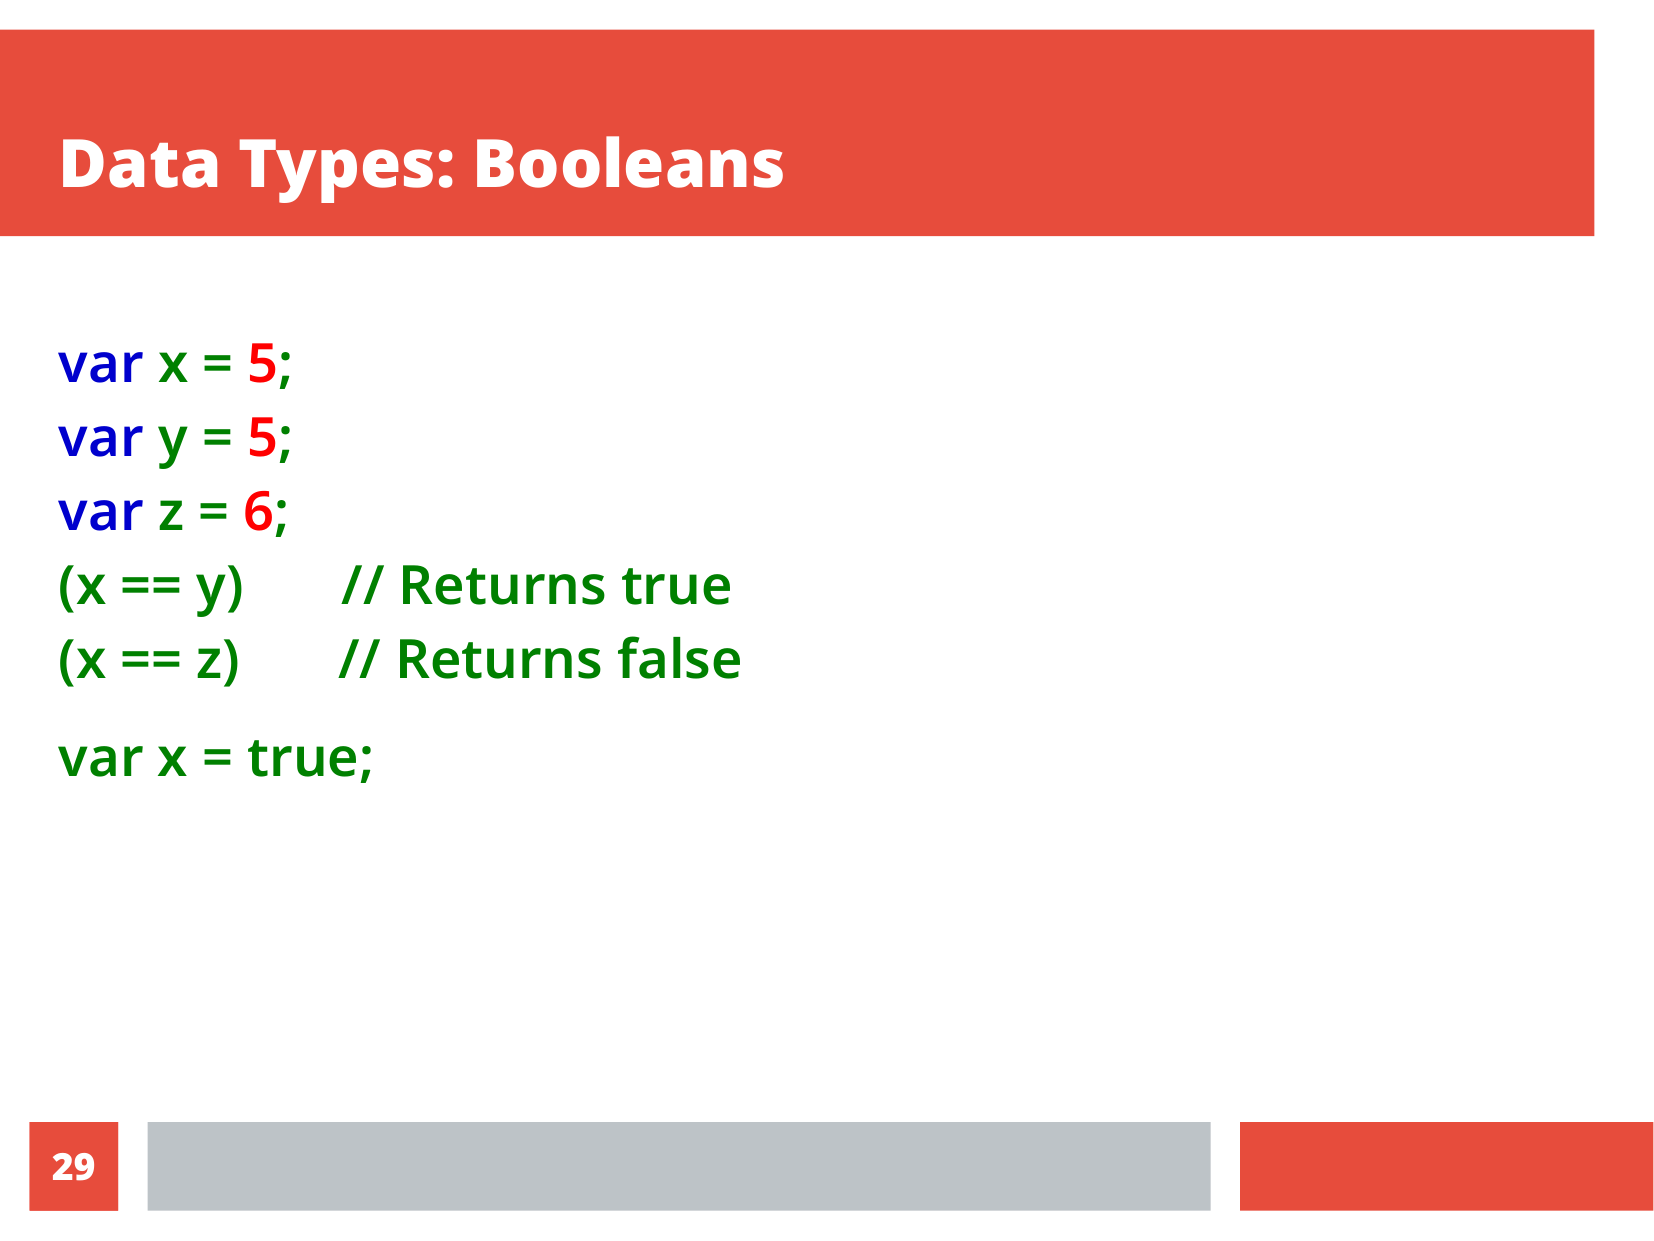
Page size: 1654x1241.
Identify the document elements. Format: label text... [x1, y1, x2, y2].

title Data Types: Booleans [59, 59, 1595, 207]
list var x = 5; var y = 5; var z = 6; (x == y) // Returns true (x == z) // Returns false var x = true; [59, 324, 1565, 1093]
